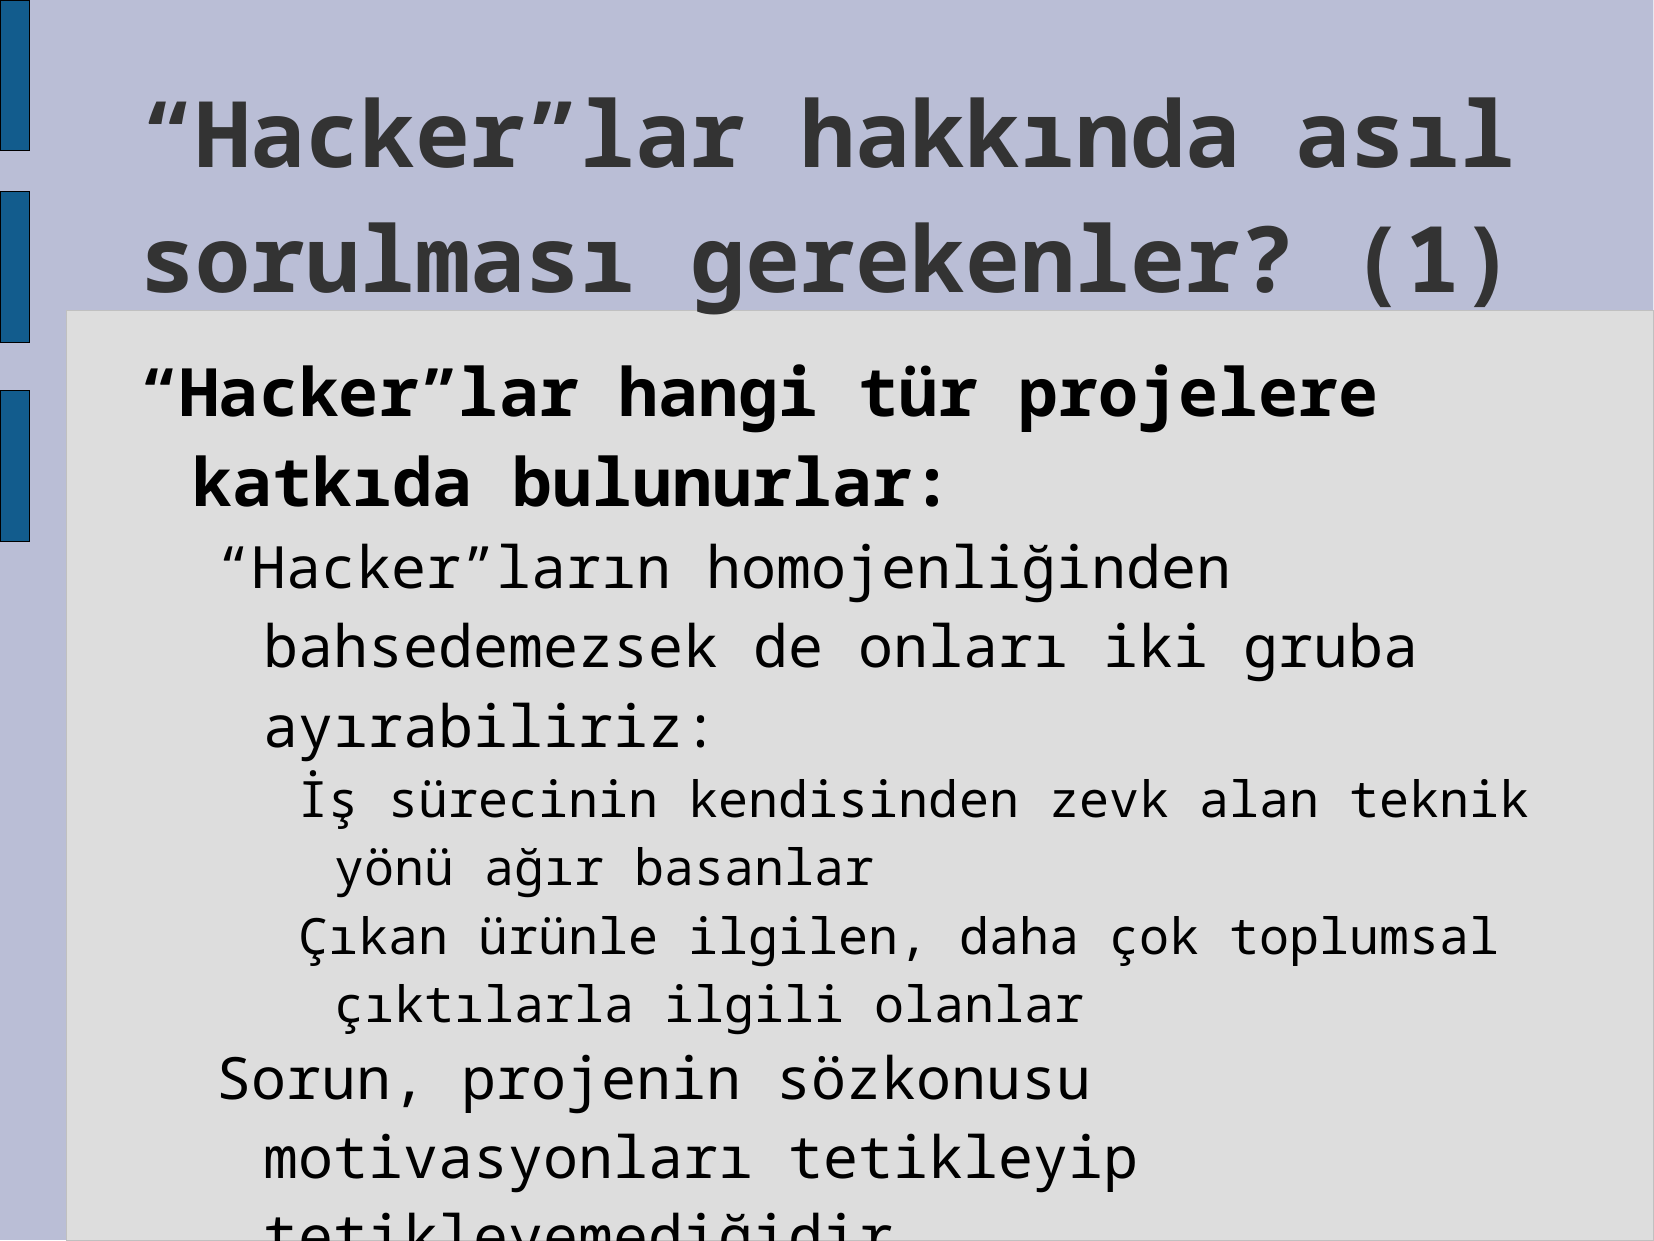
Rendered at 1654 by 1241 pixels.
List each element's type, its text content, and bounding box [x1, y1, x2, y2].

list “Hacker”lar hangi tür projelere katkıda bulunurlar: “Hacker”ların homojenliğinden bahsedemezsek de onları iki gruba ayırabiliriz: İş sürecinin kendisinden zevk alan teknik yönü ağır basanlar Çıkan ürünle ilgilen, daha çok toplumsal çıktılarla ilgili olanlar Sorun, projenin sözkonusu motivasyonları tetikleyip tetikleyemediğidir. Herkese farklı iş [121, 344, 1534, 1208]
title “Hacker”lar hakkında asıl sorulması gerekenler? (1) [121, 88, 1534, 301]
